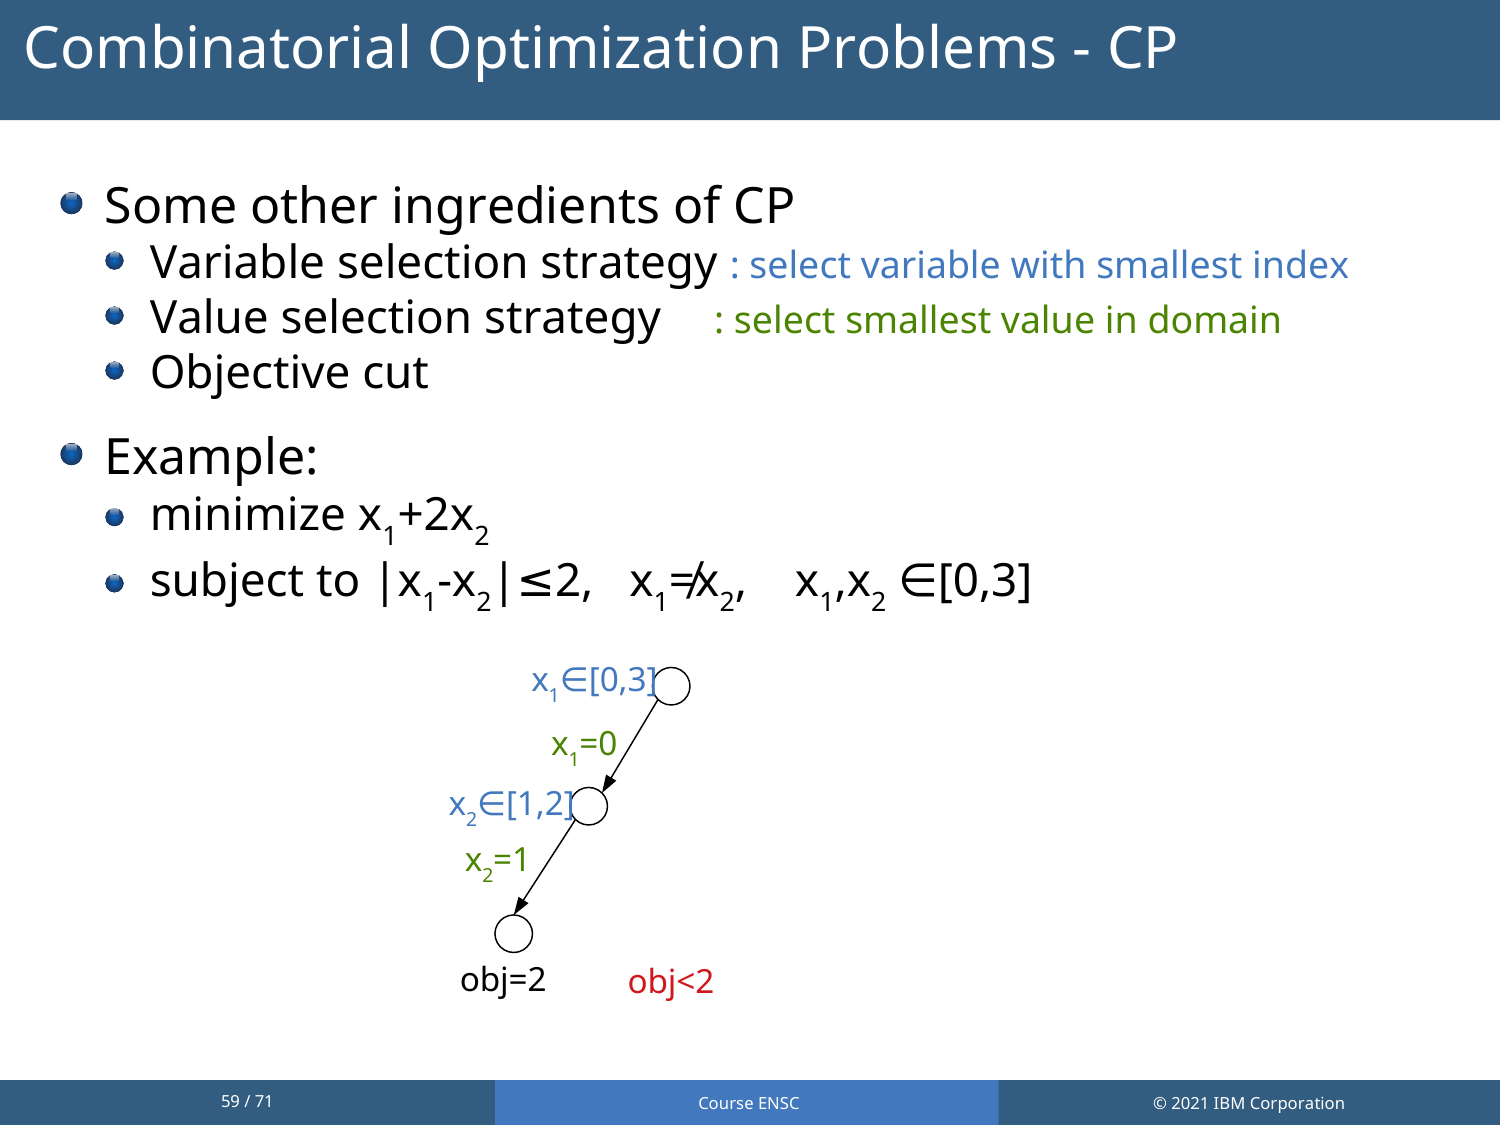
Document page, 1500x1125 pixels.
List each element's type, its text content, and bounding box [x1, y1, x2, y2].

text_box x1=0 [536, 715, 644, 785]
list Some other ingredients of CP Variable selection strategy : select variable with smallest index Value selection strategy : select smallest value in domain Objective cut Example: minimize x1+2x2 subject to |x1-x2|≤2, x1≠x2, x1,x2 ∈[0,3] [45, 165, 1441, 1036]
text_box obj=2 [445, 950, 590, 1006]
text_box x2∈[1,2] [433, 774, 629, 838]
text_box x1∈[0,3] [516, 650, 712, 714]
title Combinatorial Optimization Problems - CP [0, 0, 1500, 121]
text_box x2=1 [450, 831, 558, 901]
text_box [494, 915, 533, 950]
text_box obj<2 [612, 952, 758, 1008]
